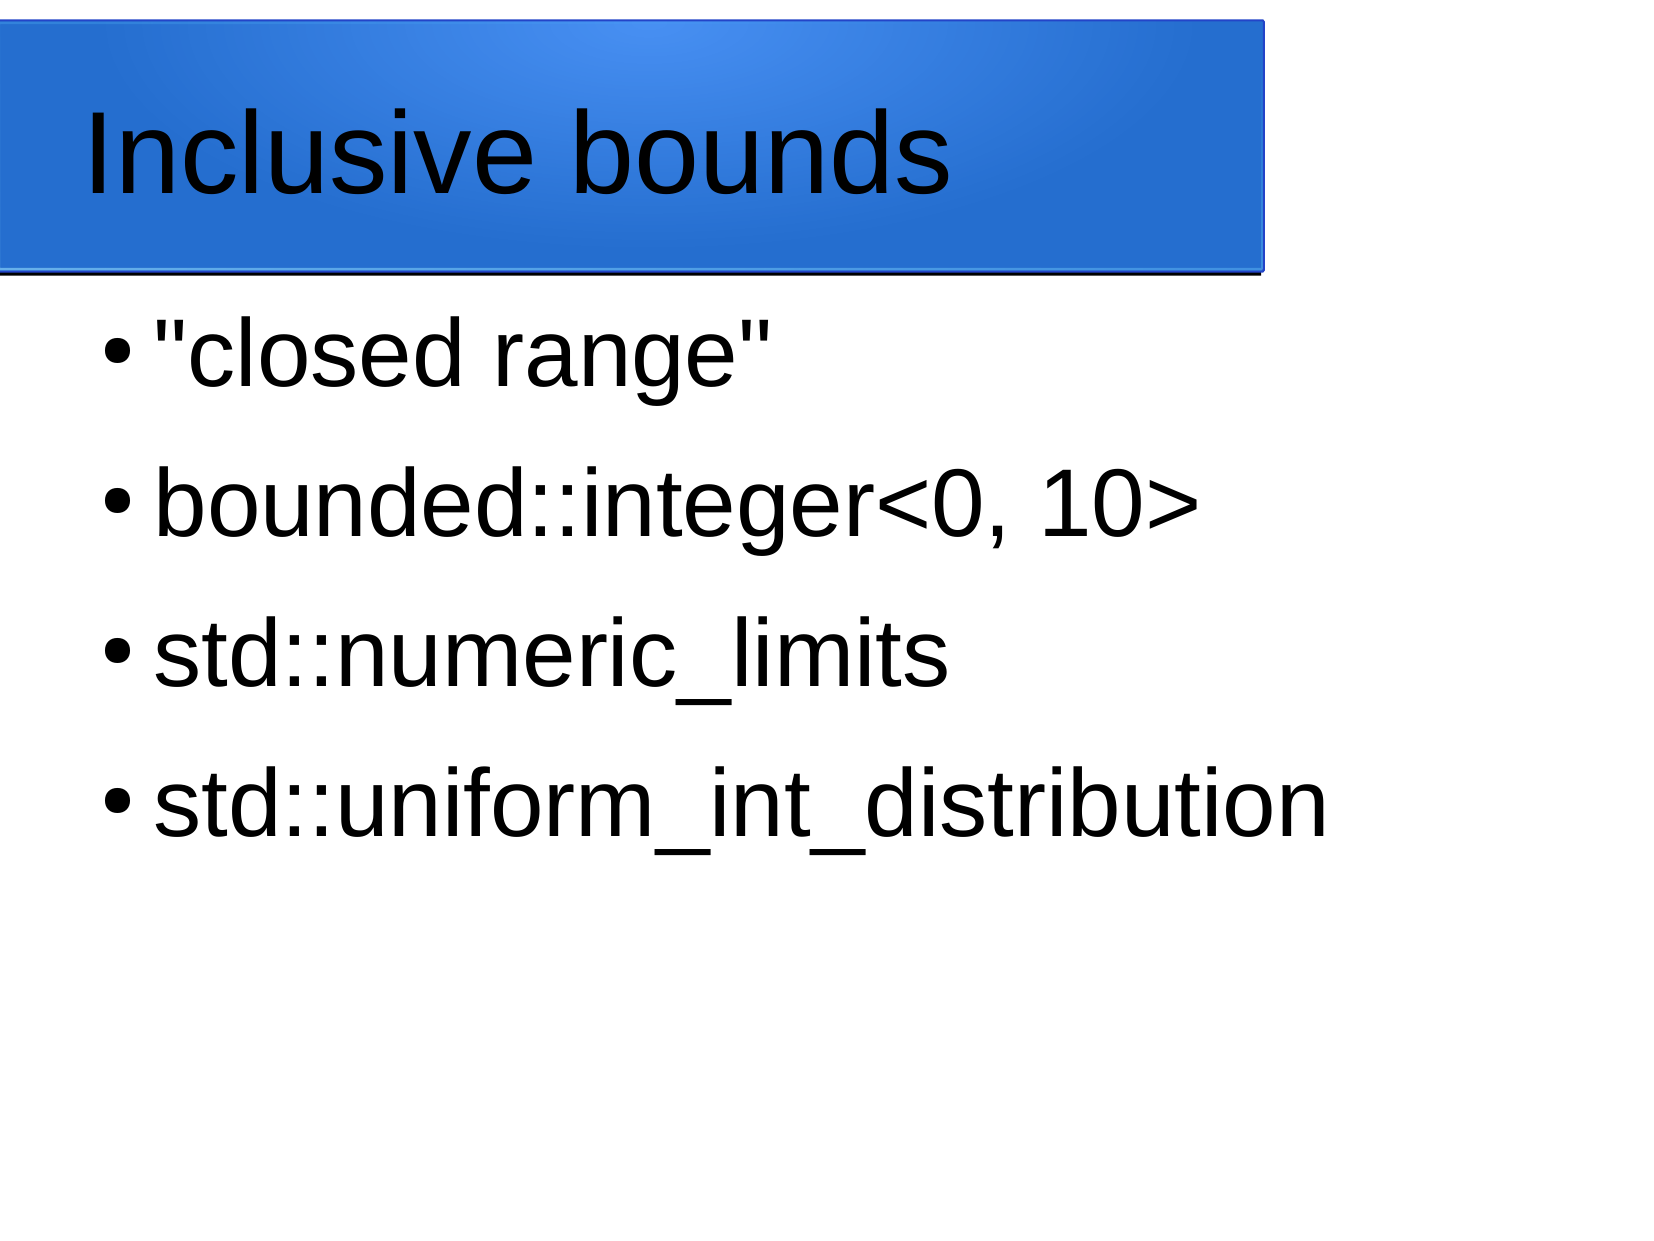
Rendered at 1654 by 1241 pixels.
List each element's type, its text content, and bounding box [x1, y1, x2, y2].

list "closed range" bounded::integer<0, 10> std::numeric_limits std::uniform_int_distribution [82, 299, 1571, 1019]
title Inclusive bounds [82, 49, 1571, 257]
